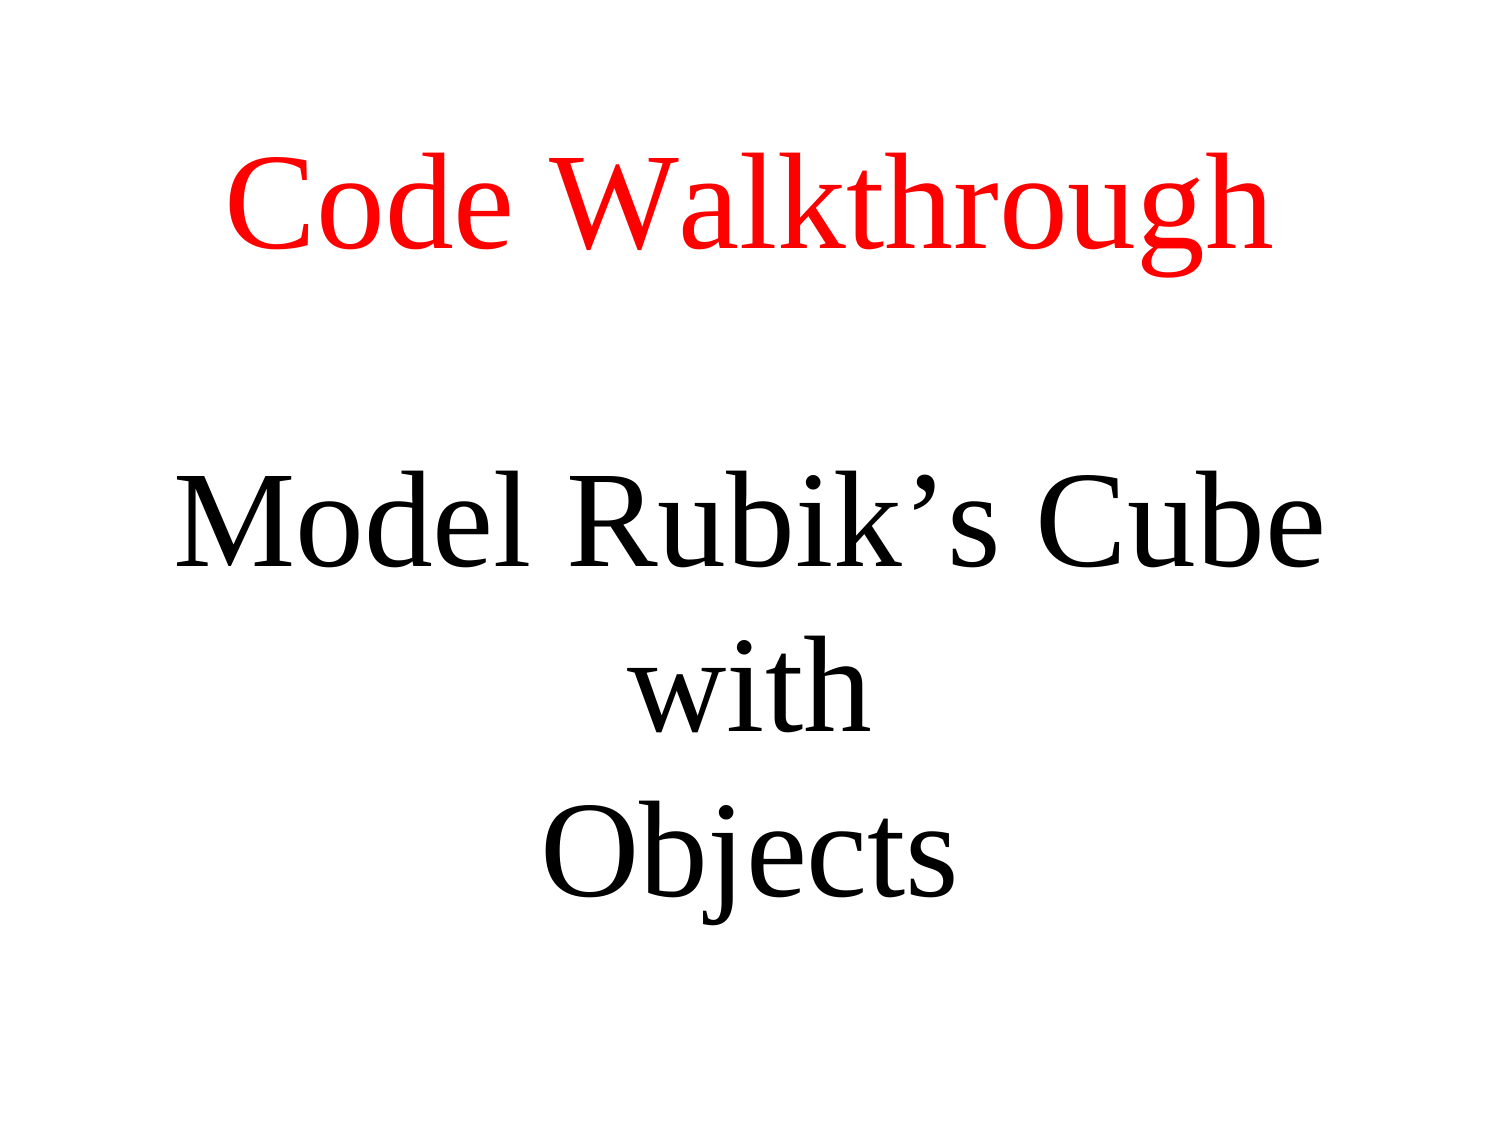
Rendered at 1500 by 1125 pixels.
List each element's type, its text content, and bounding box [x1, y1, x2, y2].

list Model Rubik’s Cube with Objects [112, 324, 1388, 1001]
title Code Walkthrough [112, 99, 1388, 288]
